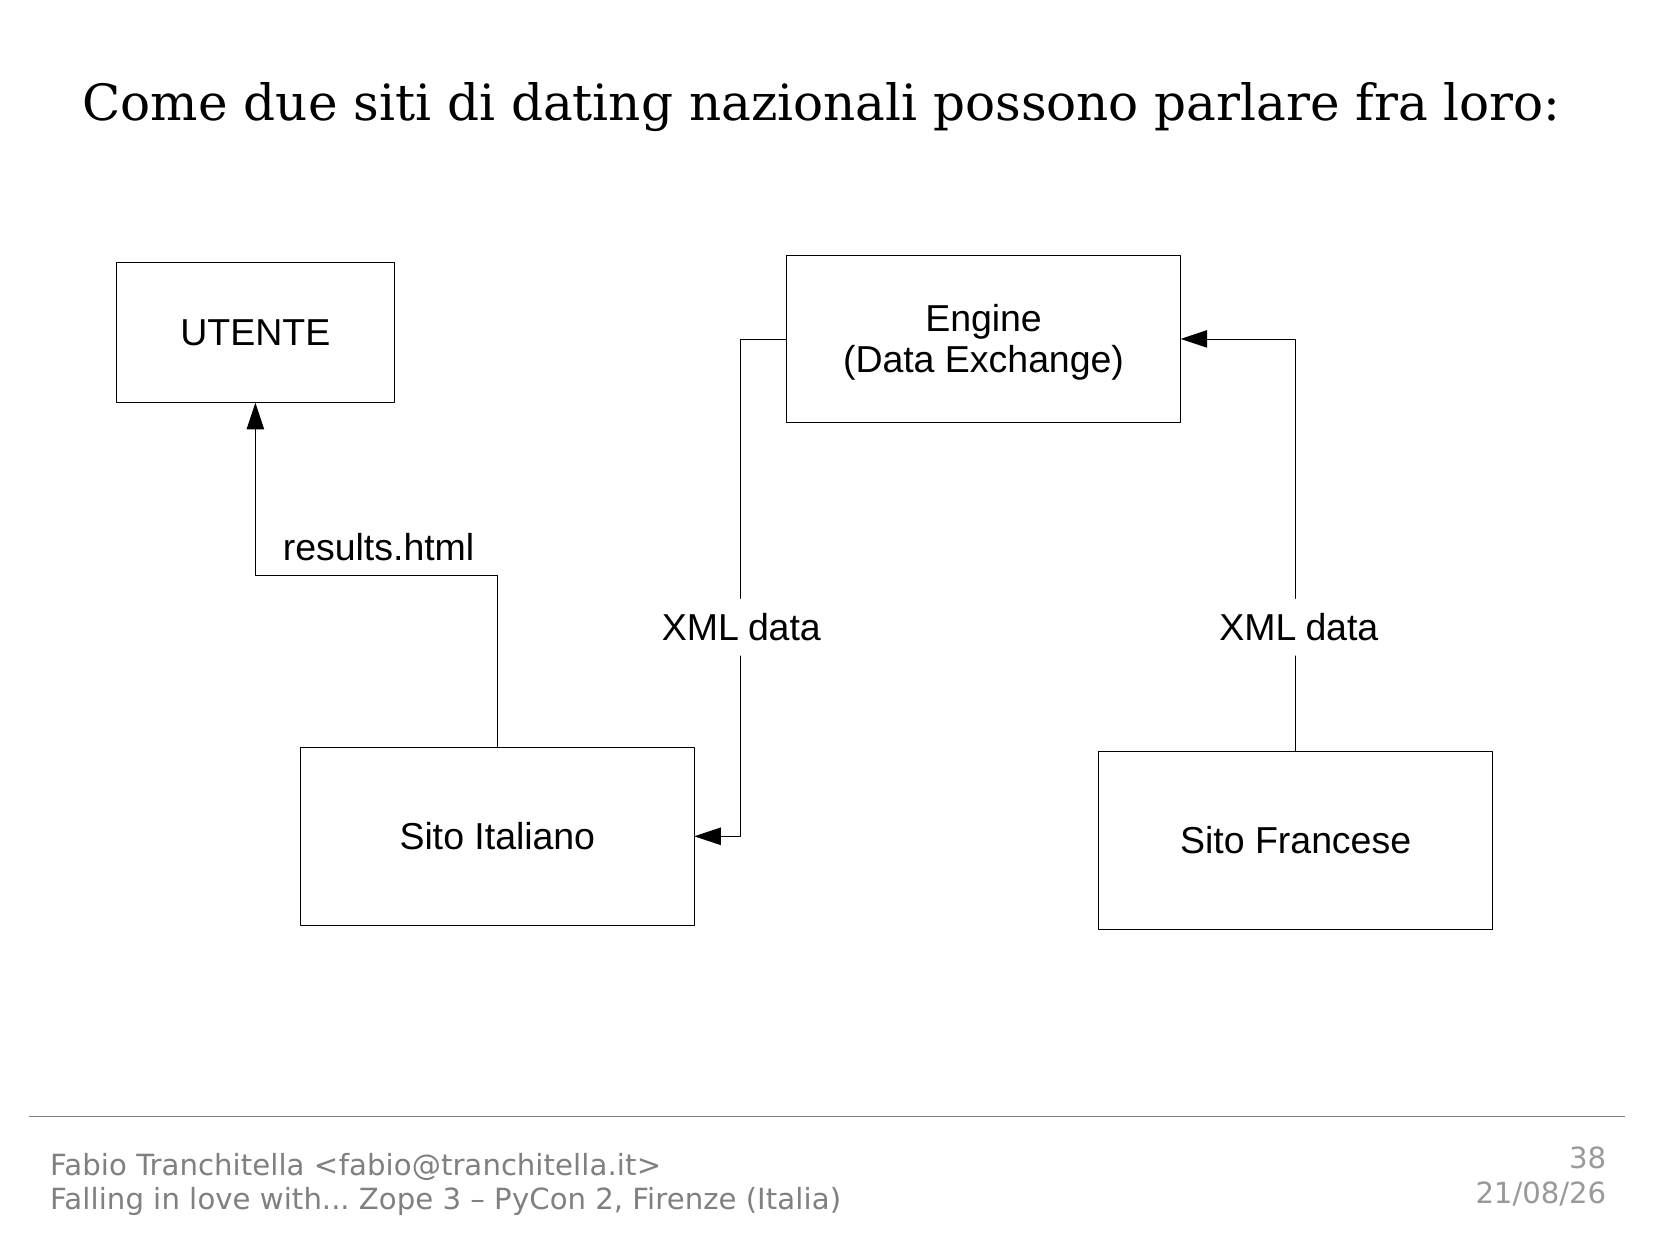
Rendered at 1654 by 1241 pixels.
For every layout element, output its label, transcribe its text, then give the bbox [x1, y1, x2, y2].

text_box Sito Italiano [300, 747, 695, 926]
text_box XML data [1204, 598, 1393, 656]
text_box results.html [268, 518, 490, 575]
text_box Engine (Data Exchange) [786, 255, 1181, 423]
text_box Sito Francese [1098, 750, 1493, 930]
text_box XML data [647, 598, 835, 656]
text_box UTENTE [116, 261, 395, 403]
subtitle Come due siti di dating nazionali possono parlare fra loro: [82, 59, 1571, 148]
